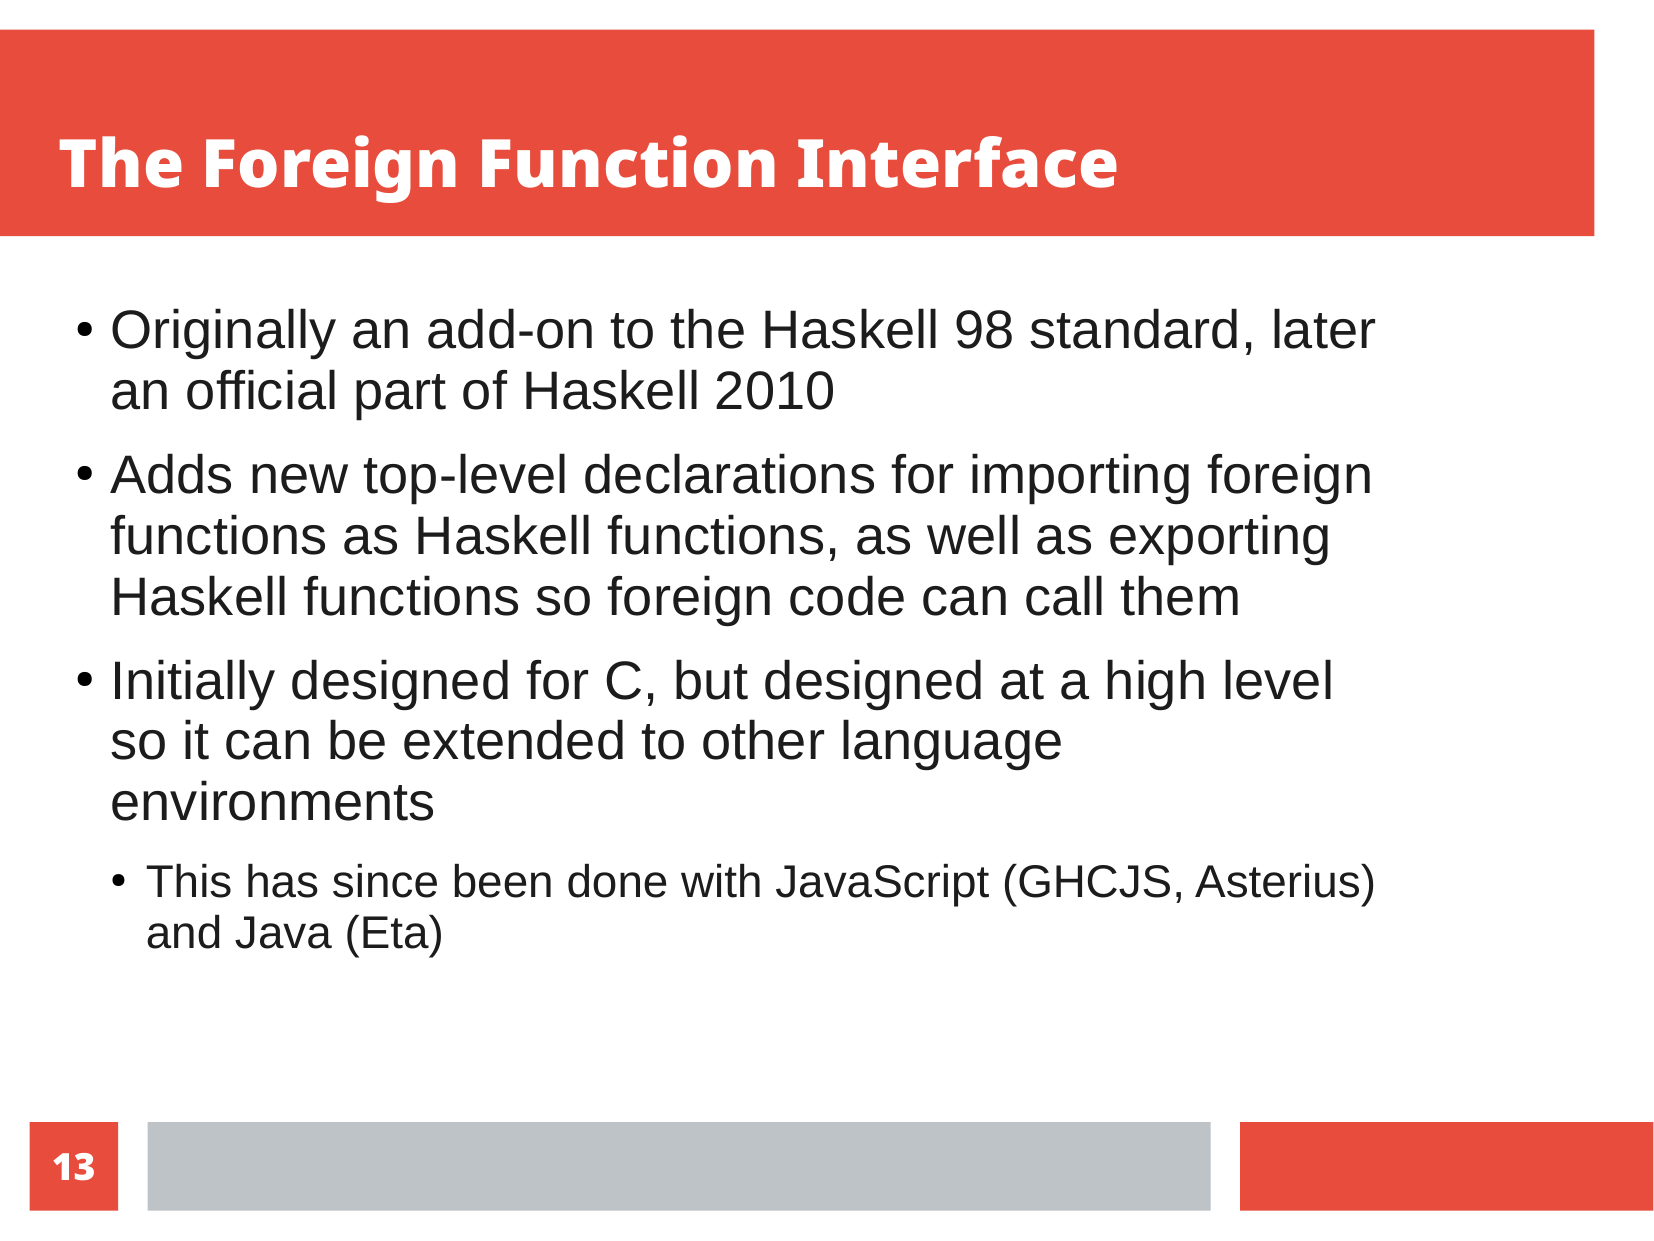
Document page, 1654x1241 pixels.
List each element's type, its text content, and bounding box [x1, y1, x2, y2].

list Originally an add-on to the Haskell 98 standard, later an official part of Haskell 2010 Adds new top-level declarations for importing foreign functions as Haskell functions, as well as exporting Haskell functions so foreign code can call them Initially designed for C, but designed at a high level so it can be extended to other language environments This has since been done with JavaScript (GHCJS, Asterius) and Java (Eta) [75, 300, 1396, 1093]
title The Foreign Function Interface [59, 59, 1595, 207]
